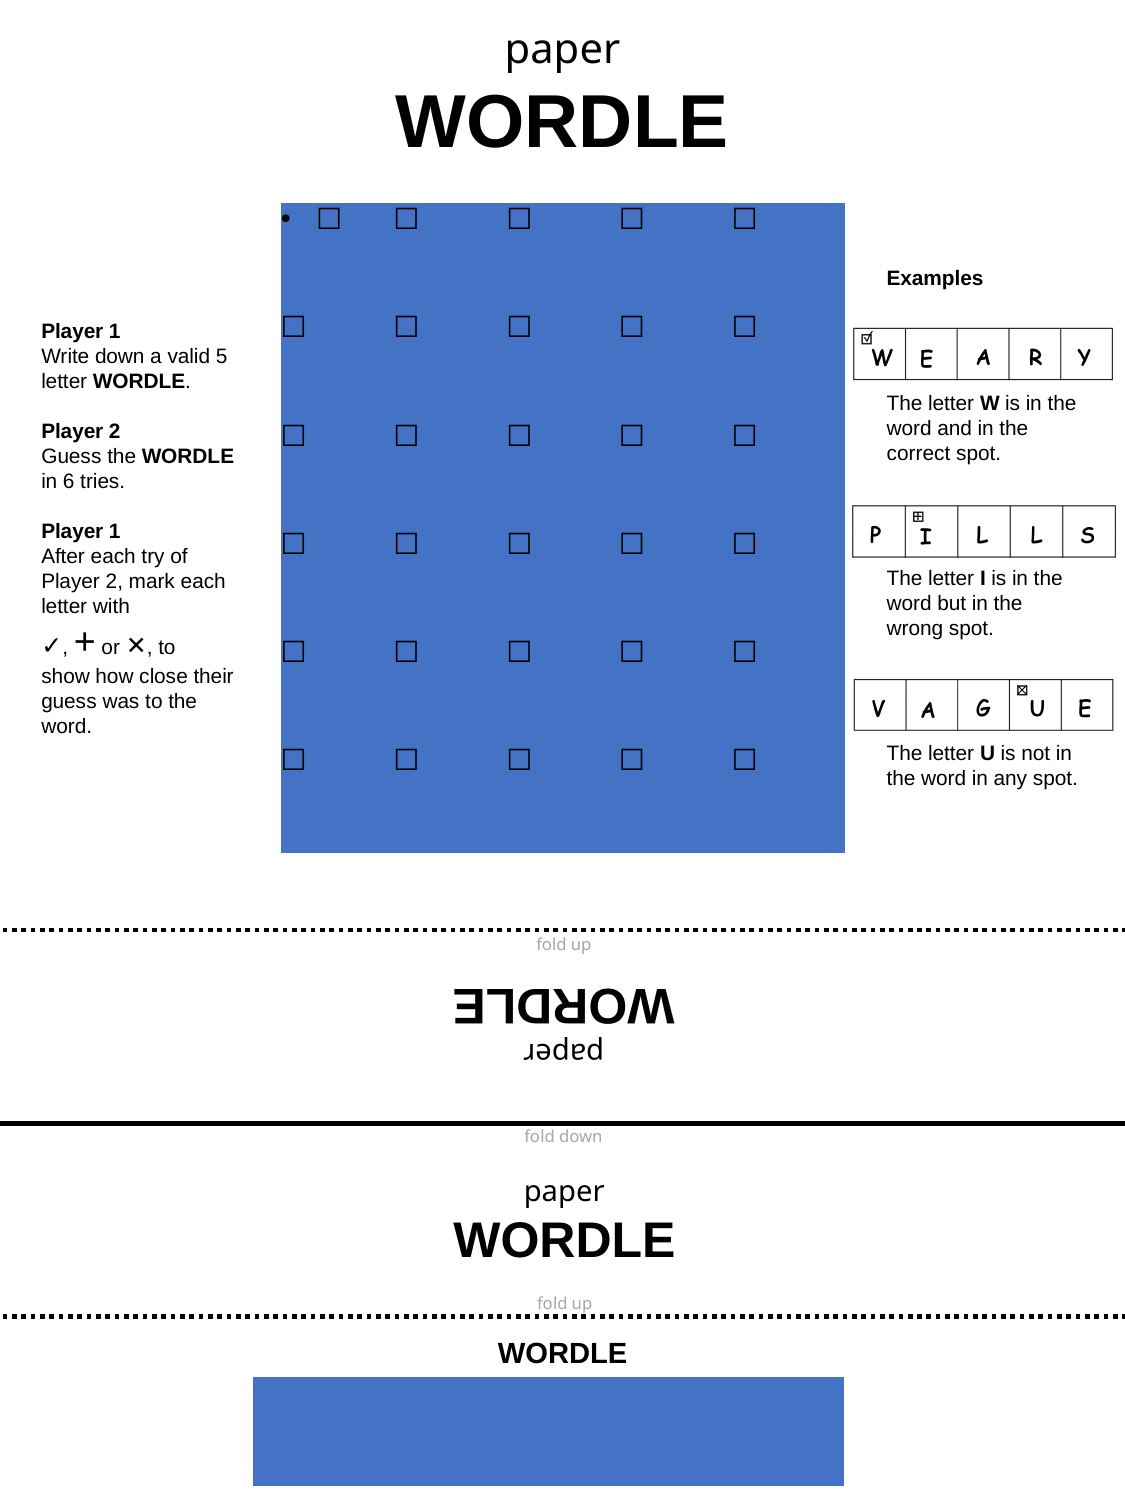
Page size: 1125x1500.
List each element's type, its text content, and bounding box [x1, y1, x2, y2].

text_box Examples WEARY The letter W is in the word and in the correct spot. PILLS The letter I is in the word but in the wrong spot. VAGUE The letter U is not in the word in any spot. [872, 202, 1099, 325]
table_cell ☐ [732, 419, 845, 528]
table_cell ☐ [281, 528, 393, 636]
table_cell ☐ [619, 744, 732, 853]
table_cell ☐ [281, 419, 393, 528]
table_cell ☐ [732, 528, 845, 636]
text_box Player 1 Write down a valid 5 letter WORDLE. Player 2 Guess the WORDLE in 6 tries. Player 1 After each try of Player 2, mark each letter with ✓, + or ✕, to show how close their guess was to the word. [26, 202, 253, 853]
table_cell ☐ [506, 744, 619, 853]
table_cell ☐ [393, 636, 506, 744]
picture [851, 503, 1118, 560]
table_cell ☐ [281, 744, 393, 853]
table_cell ☐ [619, 419, 732, 528]
text_box paper WORDLE [281, 7, 844, 177]
table_header ☐ [732, 203, 845, 311]
table_cell ☐ [506, 419, 619, 528]
table_cell ☐ [732, 744, 845, 853]
text_box fold up [50, 1285, 1080, 1321]
table_cell ☐ [619, 528, 732, 636]
table_cell ☐ [732, 311, 845, 419]
picture [851, 325, 1118, 383]
table_cell ☐ [732, 636, 845, 744]
table_header [372, 1378, 490, 1486]
table_header ☐ [506, 203, 619, 311]
text_box Examples WEARY The letter W is in the word and in the correct spot. PILLS The letter I is in the word but in the wrong spot. VAGUE The letter U is not in the word in any spot. [872, 383, 1099, 503]
table_cell ☐ [393, 311, 506, 419]
table_header [253, 1378, 372, 1486]
table_cell ☐ [506, 528, 619, 636]
text_box Examples WEARY The letter W is in the word and in the correct spot. PILLS The letter I is in the word but in the wrong spot. VAGUE The letter U is not in the word in any spot. [872, 560, 1099, 677]
text_box Examples WEARY The letter W is in the word and in the correct spot. PILLS The letter I is in the word but in the wrong spot. VAGUE The letter U is not in the word in any spot. [872, 735, 1099, 852]
text_box fold up [49, 926, 1079, 962]
table_header [490, 1378, 608, 1486]
text_box WORDLE [48, 1326, 1077, 1378]
text_box fold down [49, 1118, 1078, 1155]
table_cell ☐ [393, 528, 506, 636]
table_cell ☐ [281, 311, 393, 419]
table_cell ☐ [506, 311, 619, 419]
table_cell ☐ [281, 636, 393, 744]
text_box paper WORDLE [282, 942, 845, 1111]
table_header ☐ [393, 203, 506, 311]
table_cell ☐ [619, 311, 732, 419]
table_cell ☐ [393, 419, 506, 528]
table_header [726, 1378, 844, 1486]
table_cell ☐ [619, 636, 732, 744]
table_header ☐ [281, 203, 393, 311]
picture [852, 677, 1119, 735]
text_box paper WORDLE [282, 1135, 846, 1305]
table_header ☐ [619, 203, 732, 311]
table_header [608, 1378, 726, 1486]
table_cell ☐ [506, 636, 619, 744]
table_cell ☐ [393, 744, 506, 853]
